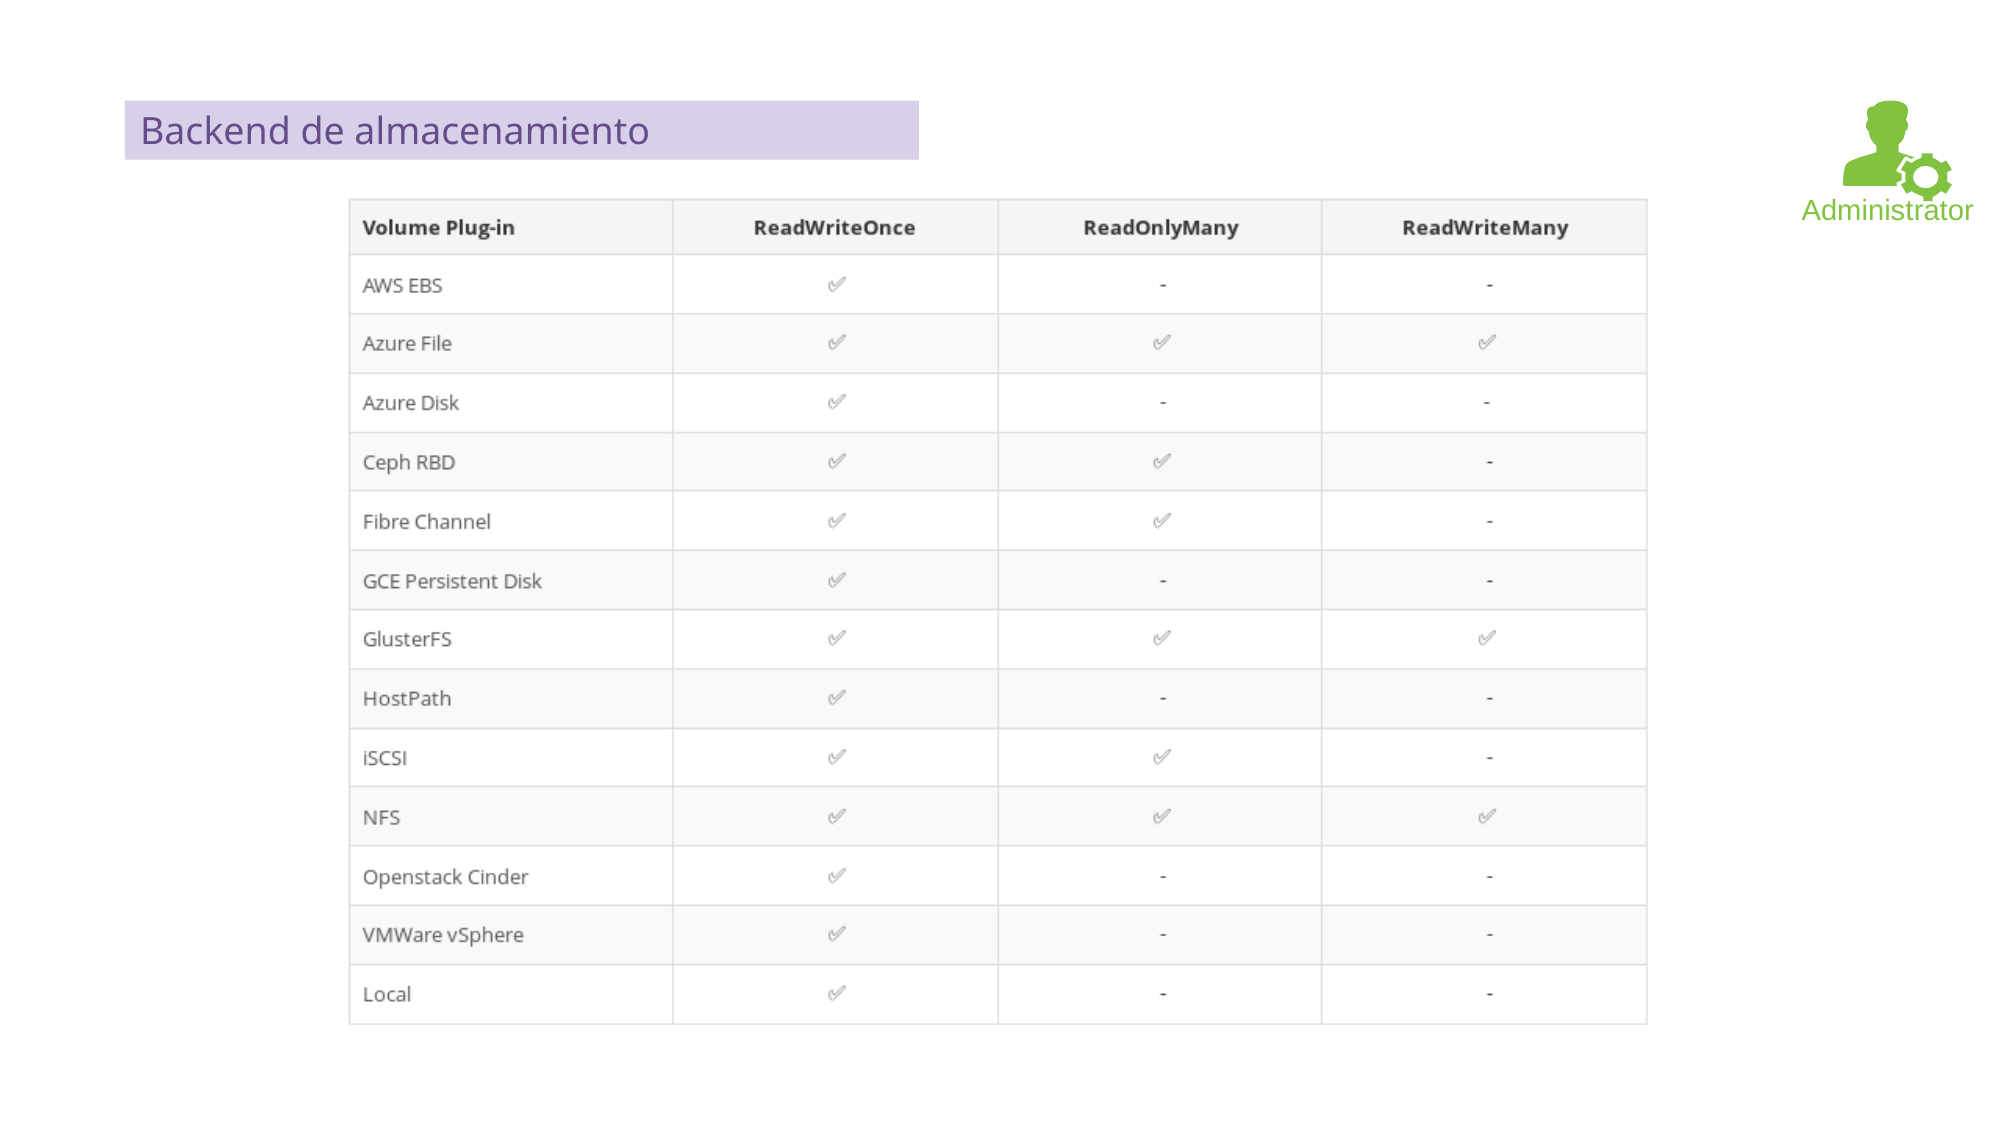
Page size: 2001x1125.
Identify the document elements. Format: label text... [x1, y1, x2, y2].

text_box [1843, 100, 1915, 176]
text_box Backend de almacenamiento [124, 100, 919, 160]
picture [338, 185, 1662, 1044]
text_box [1900, 153, 1952, 176]
text_box Administrator [1770, 176, 2000, 237]
